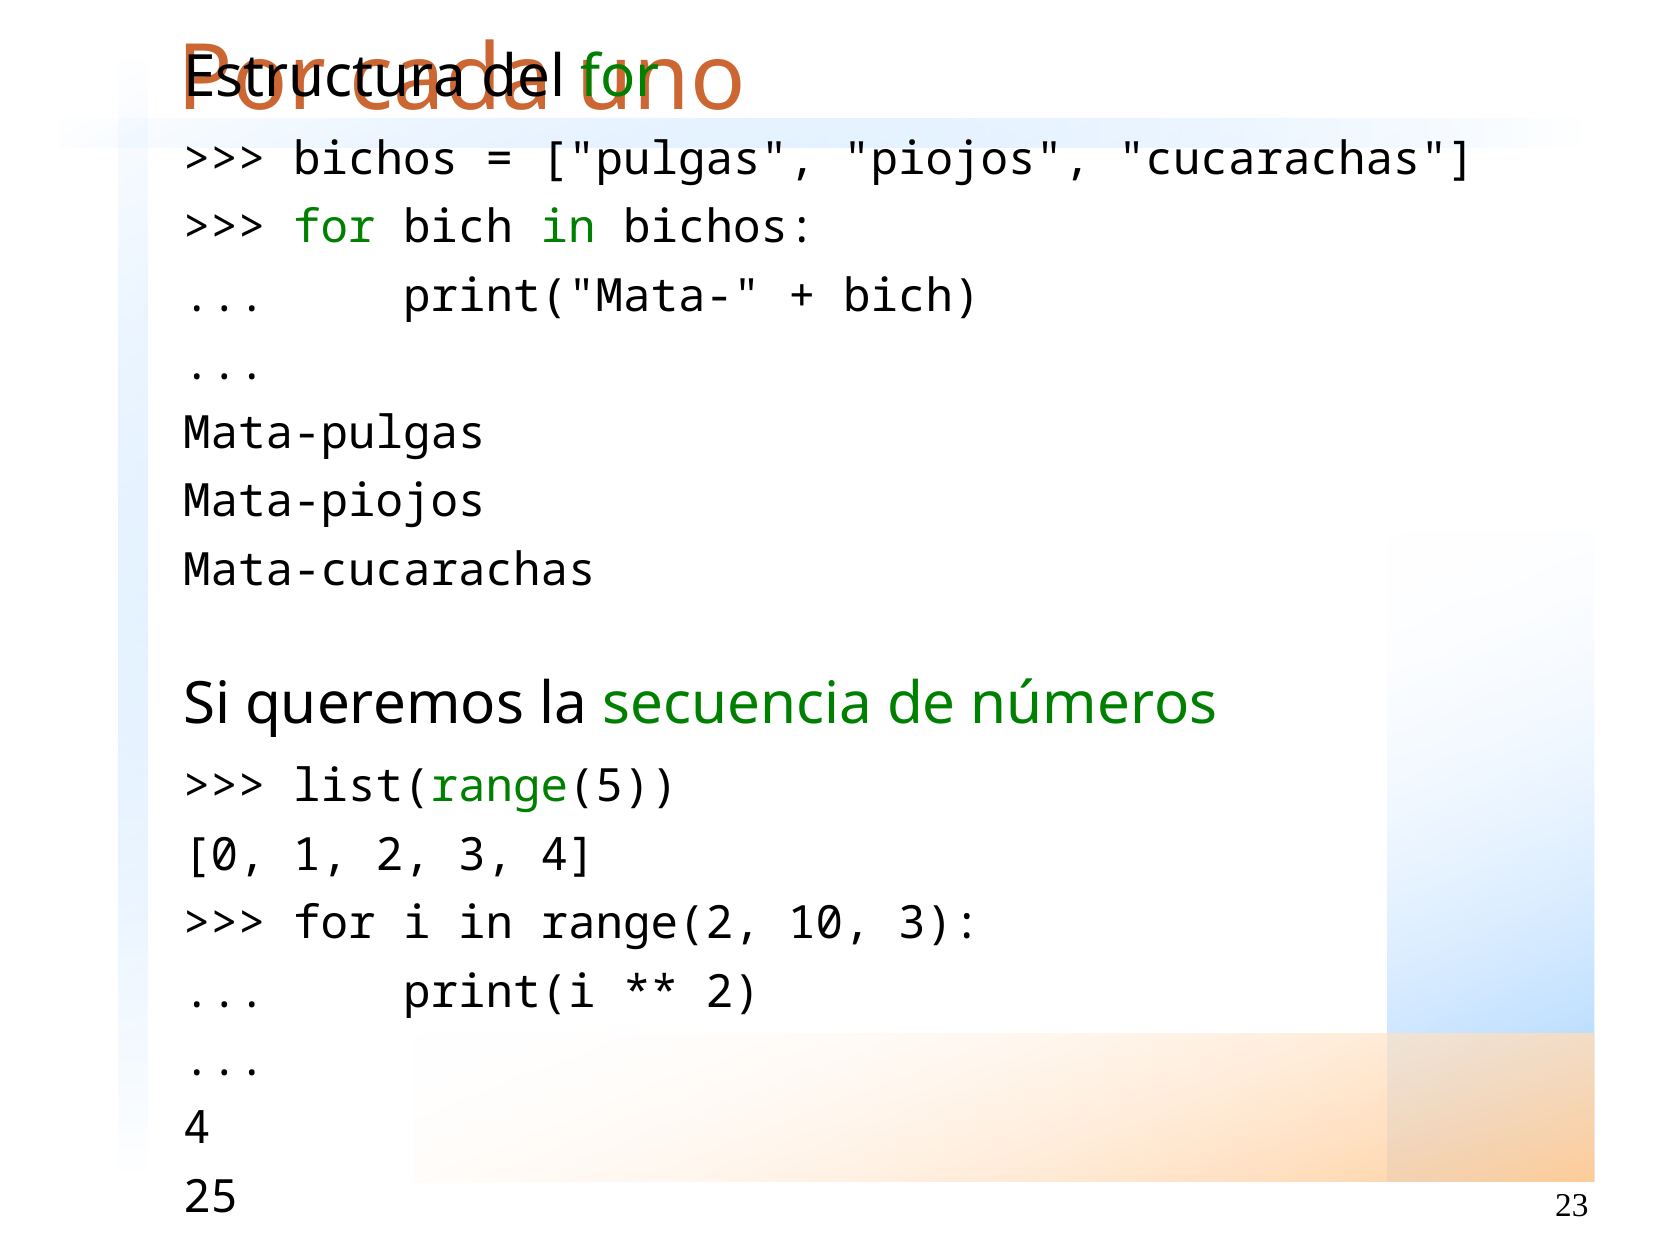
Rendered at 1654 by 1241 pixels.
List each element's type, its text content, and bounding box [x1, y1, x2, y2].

text_box Estructura del for >>> bichos = ["pulgas", "piojos", "cucarachas"] >>> for bich in bichos: ... print("Mata-" + bich) ... Mata-pulgas Mata-piojos Mata-cucarachas Si queremos la secuencia de números >>> list(range(5)) [0, 1, 2, 3, 4] >>> for i in range(2, 10, 3): ... print(i ** 2) ... 4 25 64 [147, 147, 1595, 1182]
title Por cada uno [177, 0, 1595, 147]
